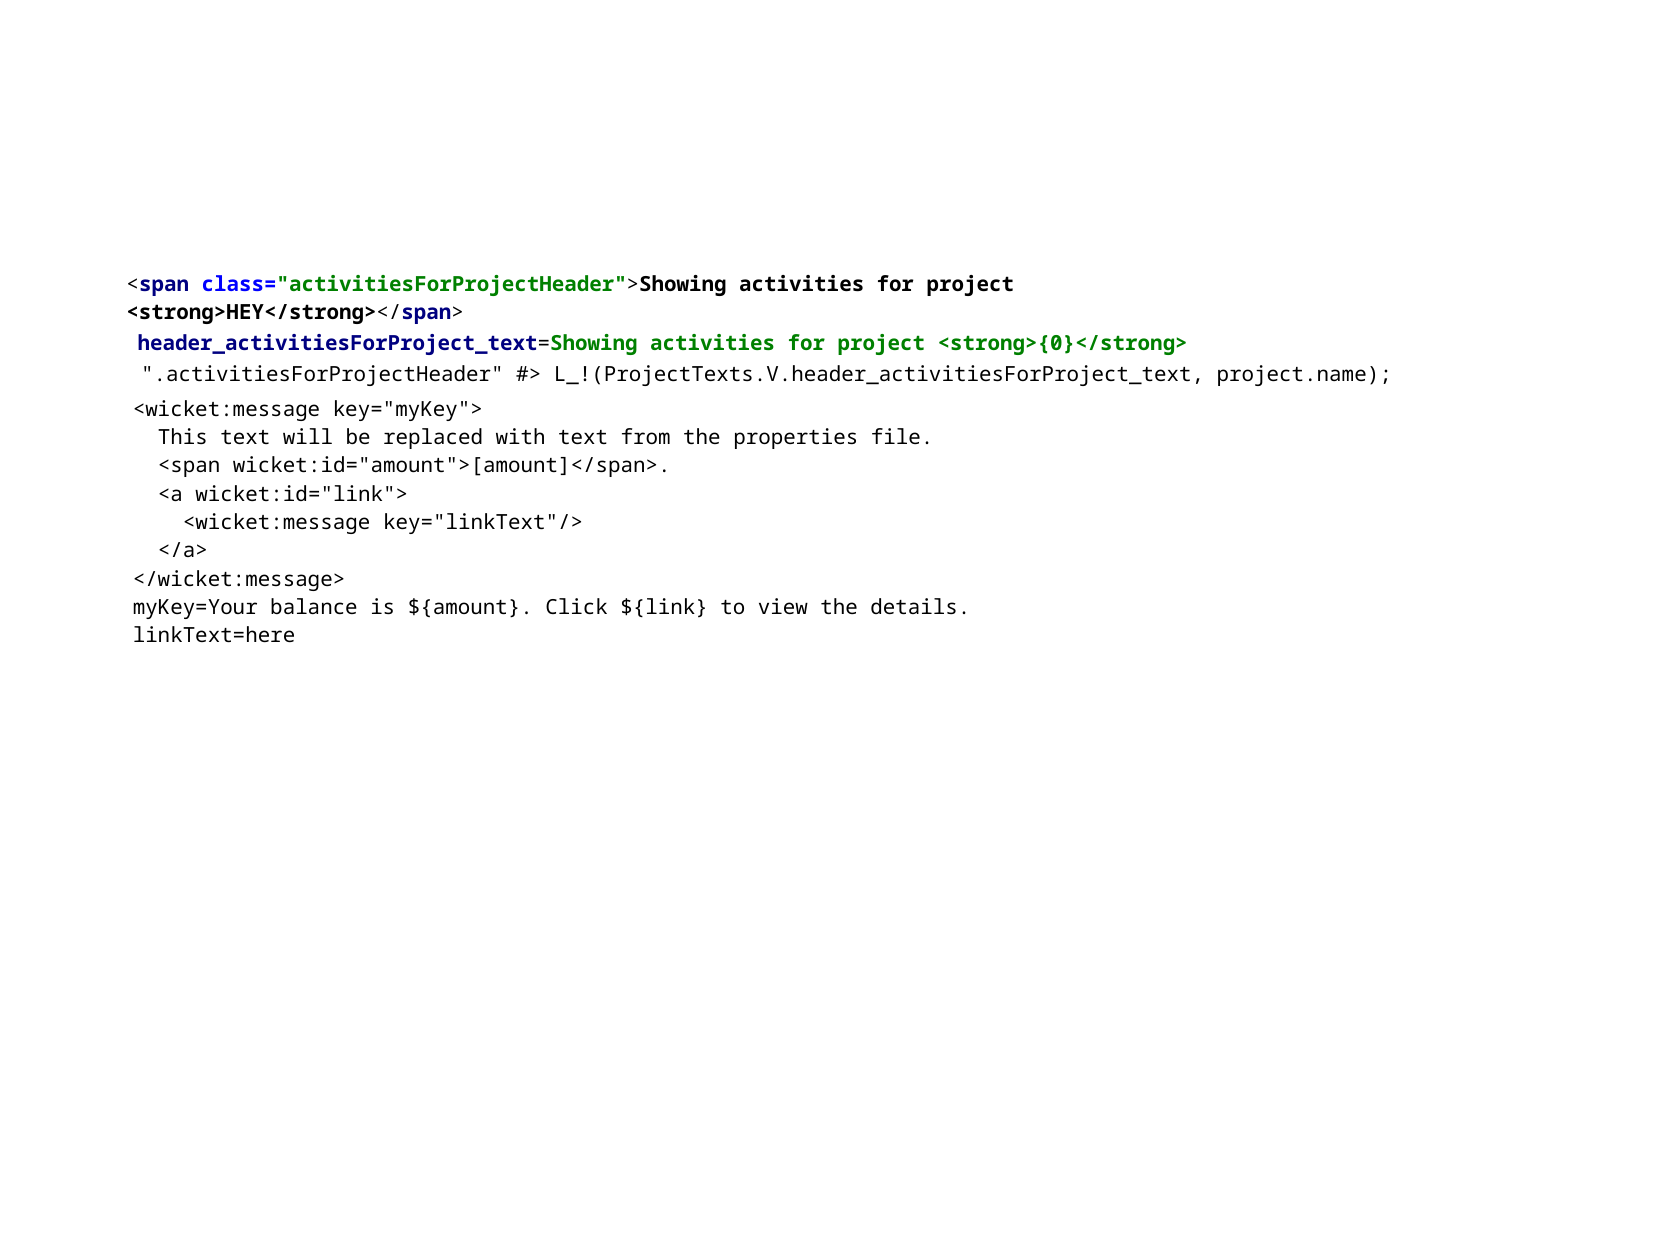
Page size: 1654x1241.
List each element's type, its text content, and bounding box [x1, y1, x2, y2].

text_box <span class="activitiesForProjectHeader">Showing activities for project <strong>HEY</strong></span> [126, 268, 1182, 318]
text_box header_activitiesForProject_text=Showing activities for project <strong>{0}</strong> [137, 327, 1218, 353]
text_box <wicket:message key="myKey"> This text will be replaced with text from the properties file. <span wicket:id="amount">[amount]</span>. <a wicket:id="link"> <wicket:message key="linkText"/> </a> </wicket:message> myKey=Your balance is ${amount}. Click ${link} to view the details. linkText=here [118, 386, 986, 621]
text_box ".activitiesForProjectHeader" #> L_!(ProjectTexts.V.header_activitiesForProject_text, project.name); [126, 351, 1407, 391]
